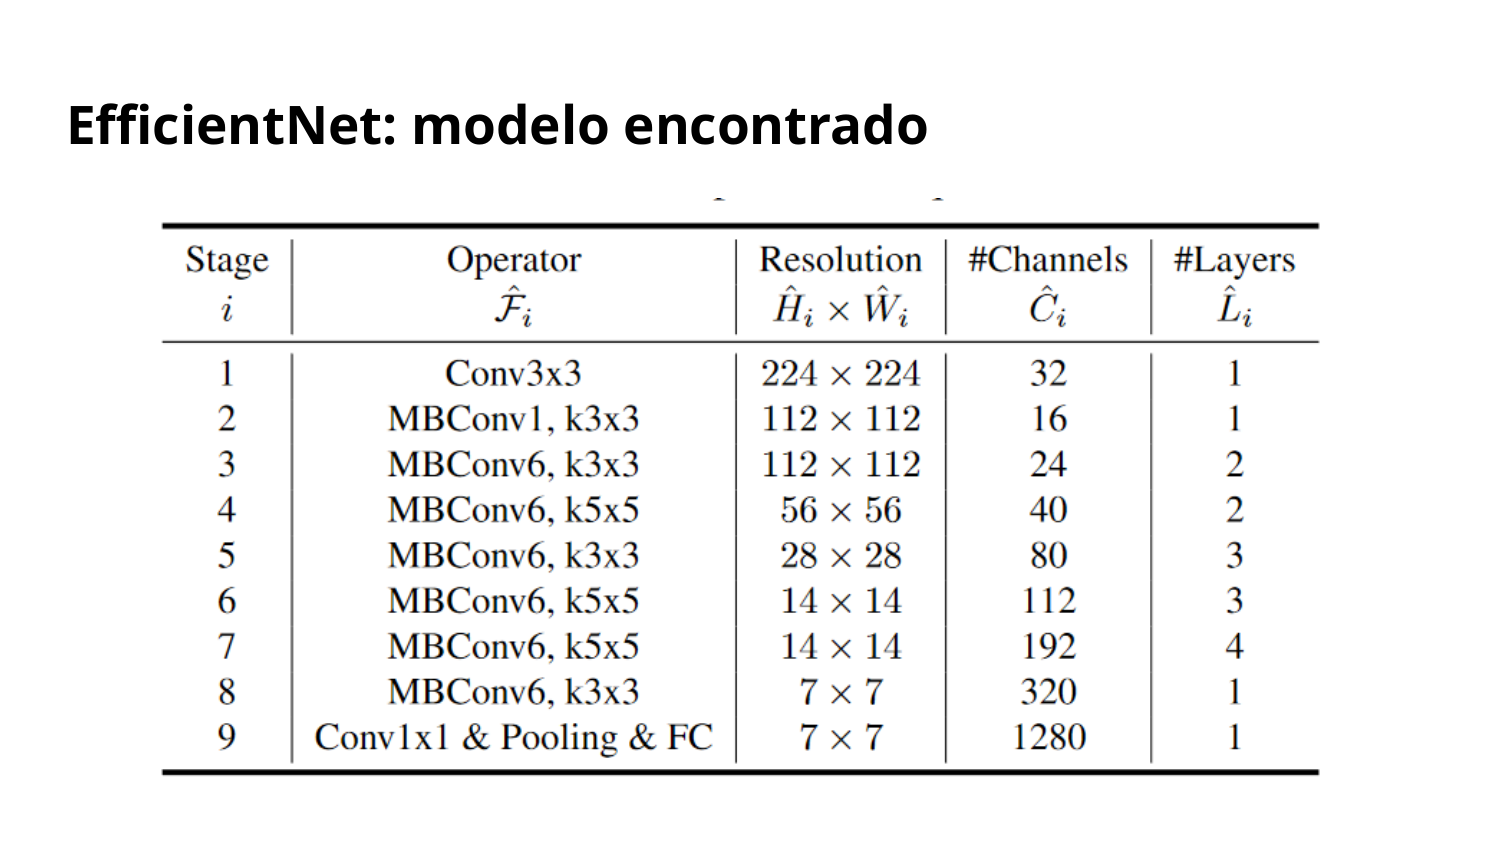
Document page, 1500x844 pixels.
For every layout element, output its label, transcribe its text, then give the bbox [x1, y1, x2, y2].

picture [140, 198, 1360, 791]
title EfficientNet: modelo encontrado [51, 72, 1449, 176]
